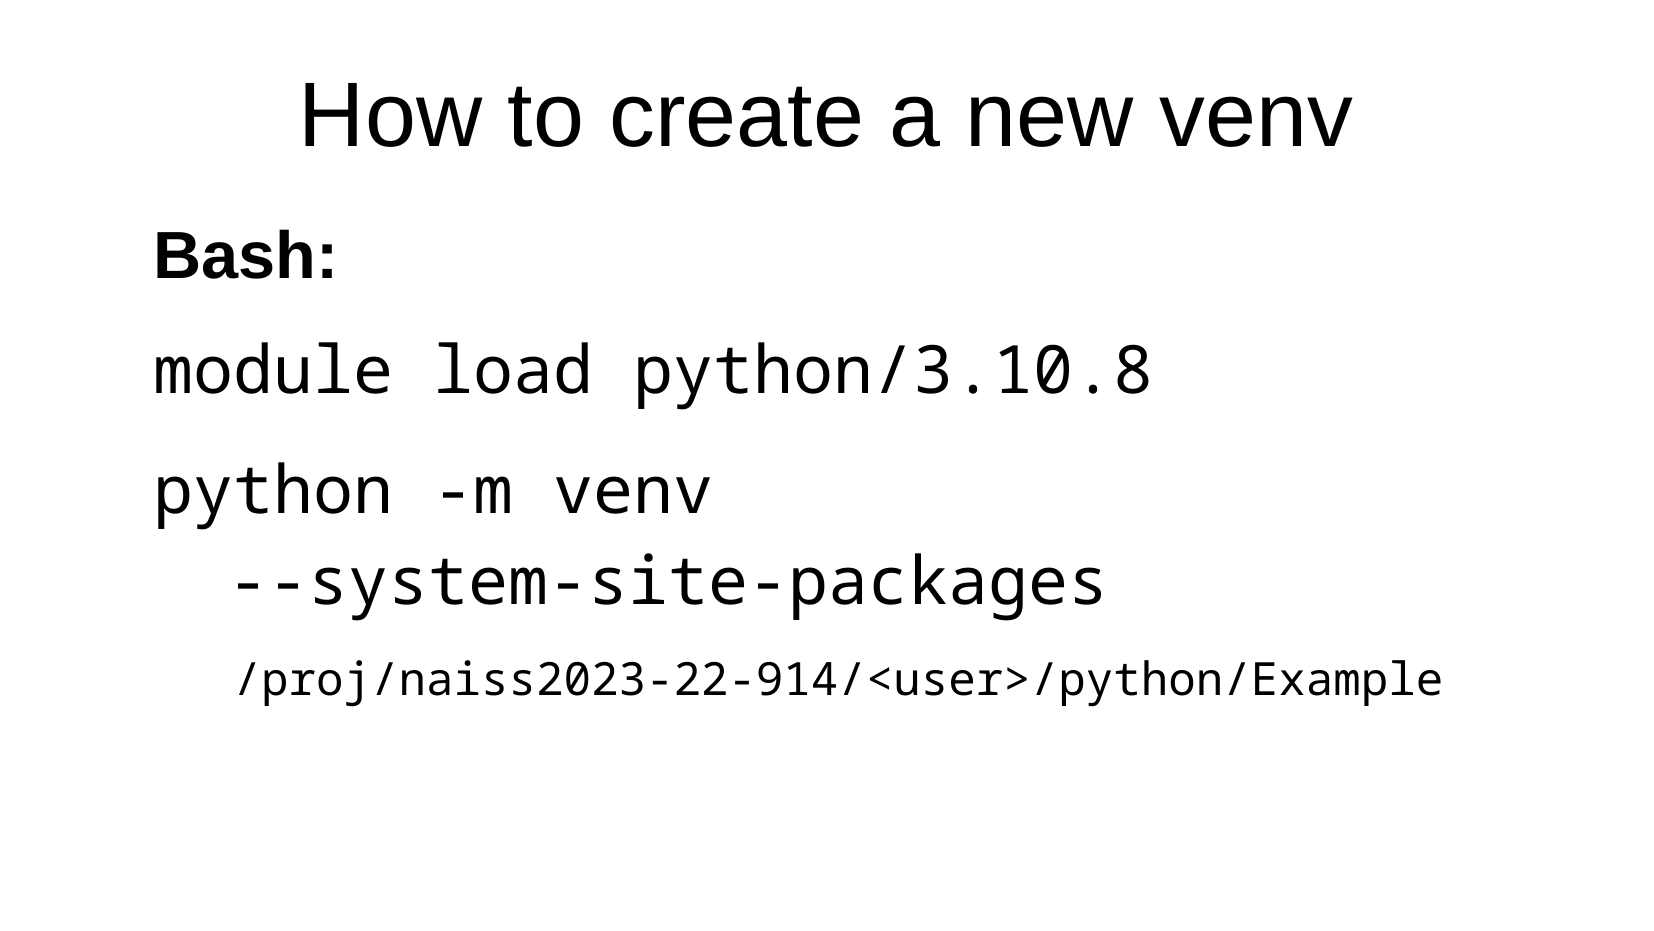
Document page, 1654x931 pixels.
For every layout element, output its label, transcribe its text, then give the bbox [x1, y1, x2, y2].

title How to create a new venv [82, 37, 1571, 193]
list Bash: module load python/3.10.8 python -m venv --system-site-packages /proj/naiss2023-22-914/<user>/python/Example [82, 217, 1571, 758]
